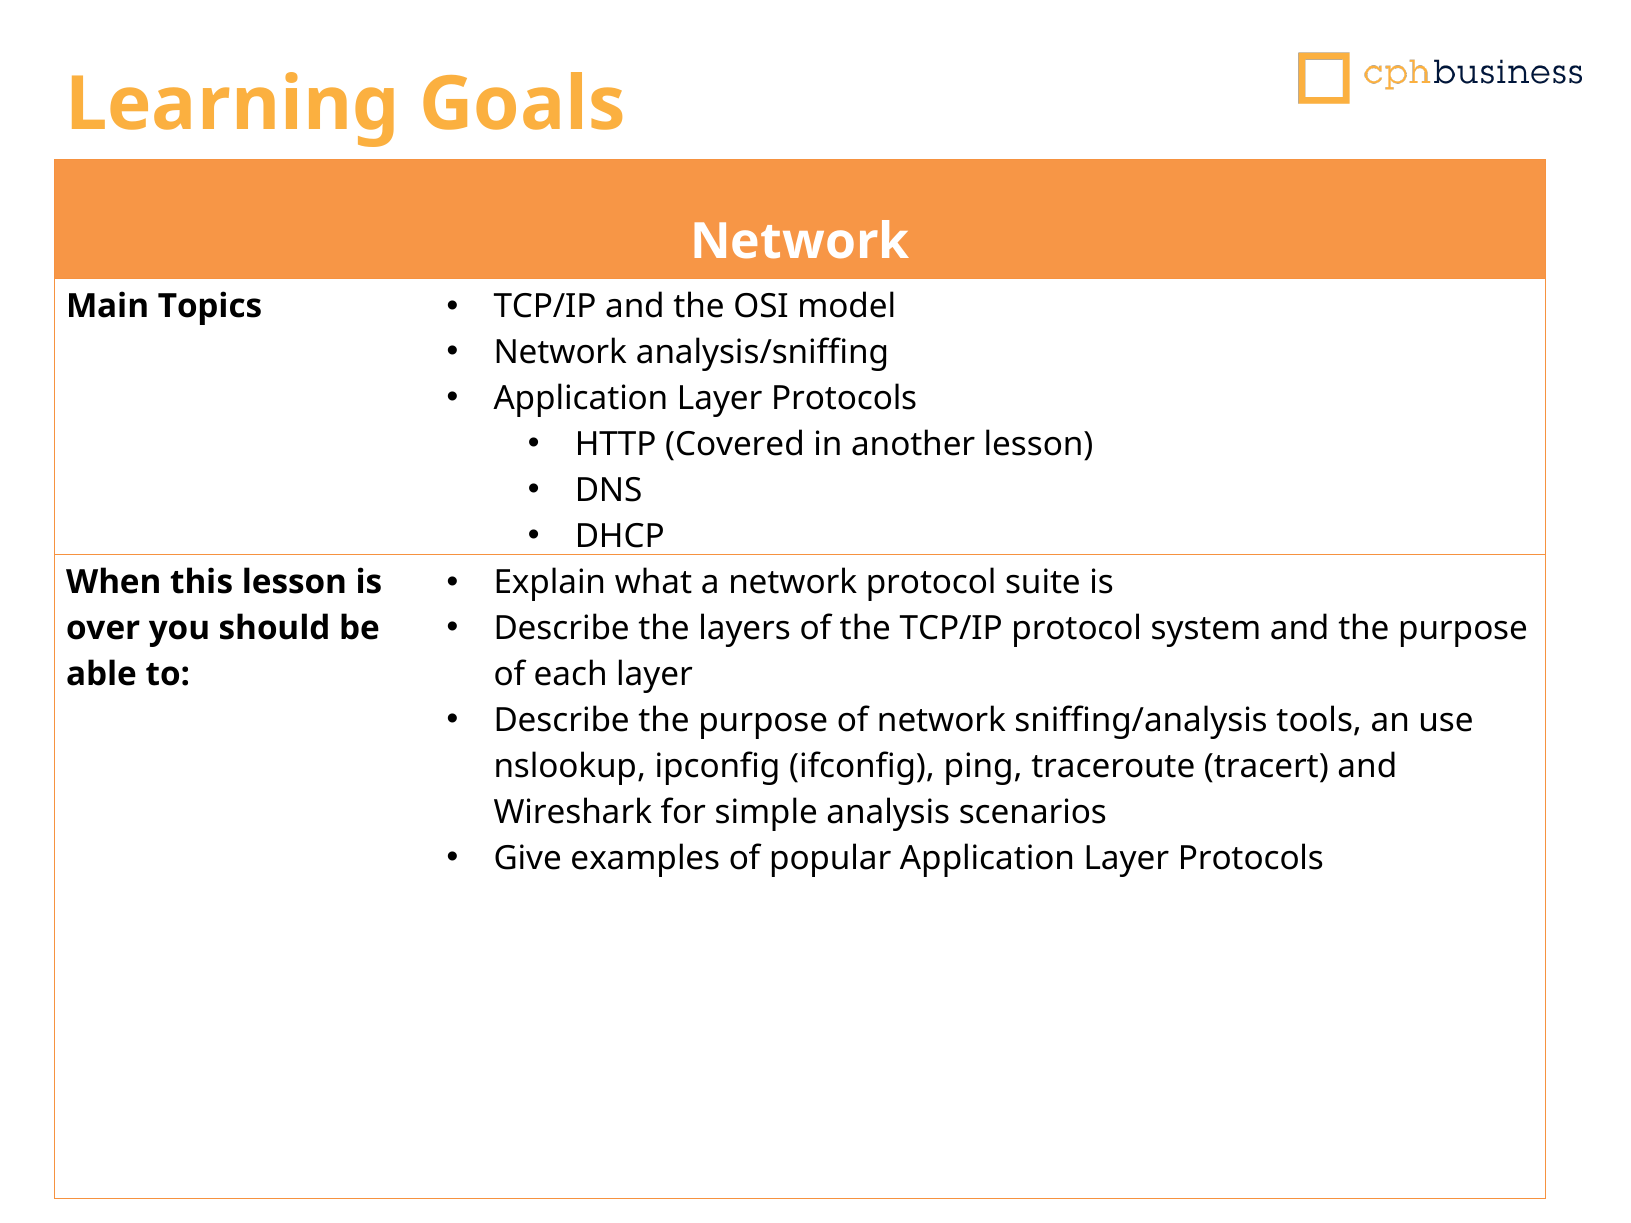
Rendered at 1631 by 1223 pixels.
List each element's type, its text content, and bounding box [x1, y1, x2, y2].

picture [1247, 1, 1631, 155]
table_header Network [55, 160, 1545, 278]
table_cell TCP/IP and the OSI model Network analysis/sniffing Application Layer Protocols HTTP (Covered in another lesson) DNS DHCP [435, 279, 1545, 554]
text_box Learning Goals [50, 47, 1385, 171]
table_cell Main Topics [55, 279, 435, 554]
table_cell When this lesson is over you should be able to: [55, 555, 435, 1198]
table_cell Explain what a network protocol suite is Describe the layers of the TCP/IP protocol system and the purpose of each layer Describe the purpose of network sniffing/analysis tools, an use nslookup, ipconfig (ifconfig), ping, traceroute (tracert) and Wireshark for simple analysis scenarios Give examples of popular Application Layer Protocols [435, 555, 1545, 1198]
